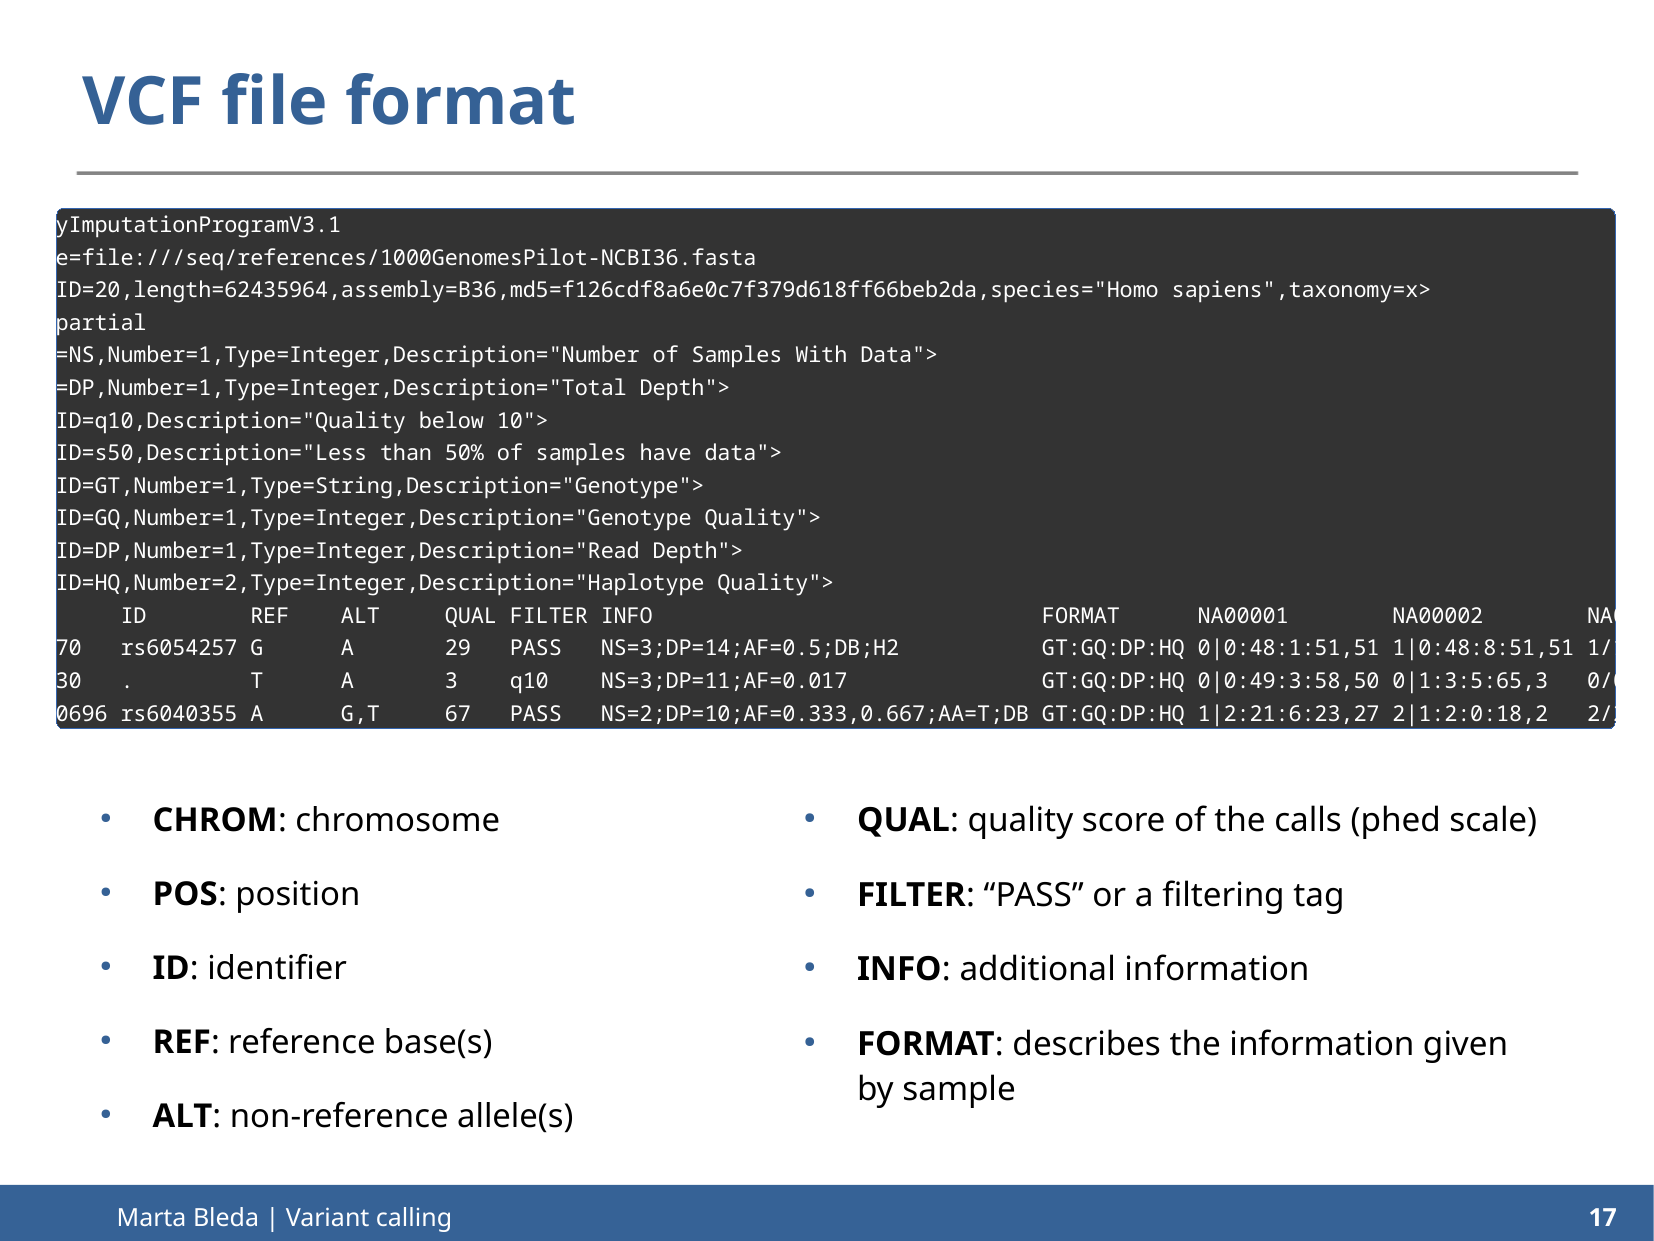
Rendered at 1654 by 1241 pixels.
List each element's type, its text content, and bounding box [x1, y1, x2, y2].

picture [74, 170, 1580, 175]
list QUAL: quality score of the calls (phed scale) FILTER: “PASS” or a filtering tag INFO: additional information FORMAT: describes the information given by sample [786, 796, 1554, 1139]
list CHROM: chromosome POS: position ID: identifier REF: reference base(s) ALT: non-reference allele(s) [82, 796, 786, 1139]
title VCF file format [82, 49, 1571, 148]
text_box ##fileformat=VCFv4.1 ##fileDate=20090805 ##source=myImputationProgramV3.1 ##reference=file:///seq/references/1000GenomesPilot-NCBI36.fasta ##contig=<ID=20,length=62435964,assembly=B36,md5=f126cdf8a6e0c7f379d618ff66beb2da,species="Homo sapiens",taxonomy=x> ##phasing=partial ##INFO=<ID=NS,Number=1,Type=Integer,Description="Number of Samples With Data"> ##INFO=<ID=DP,Number=1,Type=Integer,Description="Total Depth"> ##FILTER=<ID=q10,Description="Quality below 10"> ##FILTER=<ID=s50,Description="Less than 50% of samples have data"> ##FORMAT=<ID=GT,Number=1,Type=String,Description="Genotype"> ##FORMAT=<ID=GQ,Number=1,Type=Integer,Description="Genotype Quality"> ##FORMAT=<ID=DP,Number=1,Type=Integer,Description="Read Depth"> ##FORMAT=<ID=HQ,Number=2,Type=Integer,Description="Haplotype Quality"> #CHROM POS ID REF ALT QUAL FILTER INFO FORMAT NA00001 NA00002 NA00003 20 14370 rs6054257 G A 29 PASS NS=3;DP=14;AF=0.5;DB;H2 GT:GQ:DP:HQ 0|0:48:1:51,51 1|0:48:8:51,51 1/1:43:5:.,. 20 17330 . T A 3 q10 NS=3;DP=11;AF=0.017 GT:GQ:DP:HQ 0|0:49:3:58,50 0|1:3:5:65,3 0/0:41:3 20 1110696 rs6040355 A G,T 67 PASS NS=2;DP=10;AF=0.333,0.667;AA=T;DB GT:GQ:DP:HQ 1|2:21:6:23,27 2|1:2:0:18,2 2/2:35:4 20 1230237 . T . 47 PASS NS=3;DP=13;AA=T GT:GQ:DP:HQ 0|0:54:7:56,60 0|0:48:4:51,51 0/0:61:2 20 1234567 microsat1 GTC G,GTCT 50 PASS NS=3;DP=9;AA=G GT:GQ:DP 0/1:35:4 0/2:17:2 1/1:40:3 [56, 208, 1616, 729]
